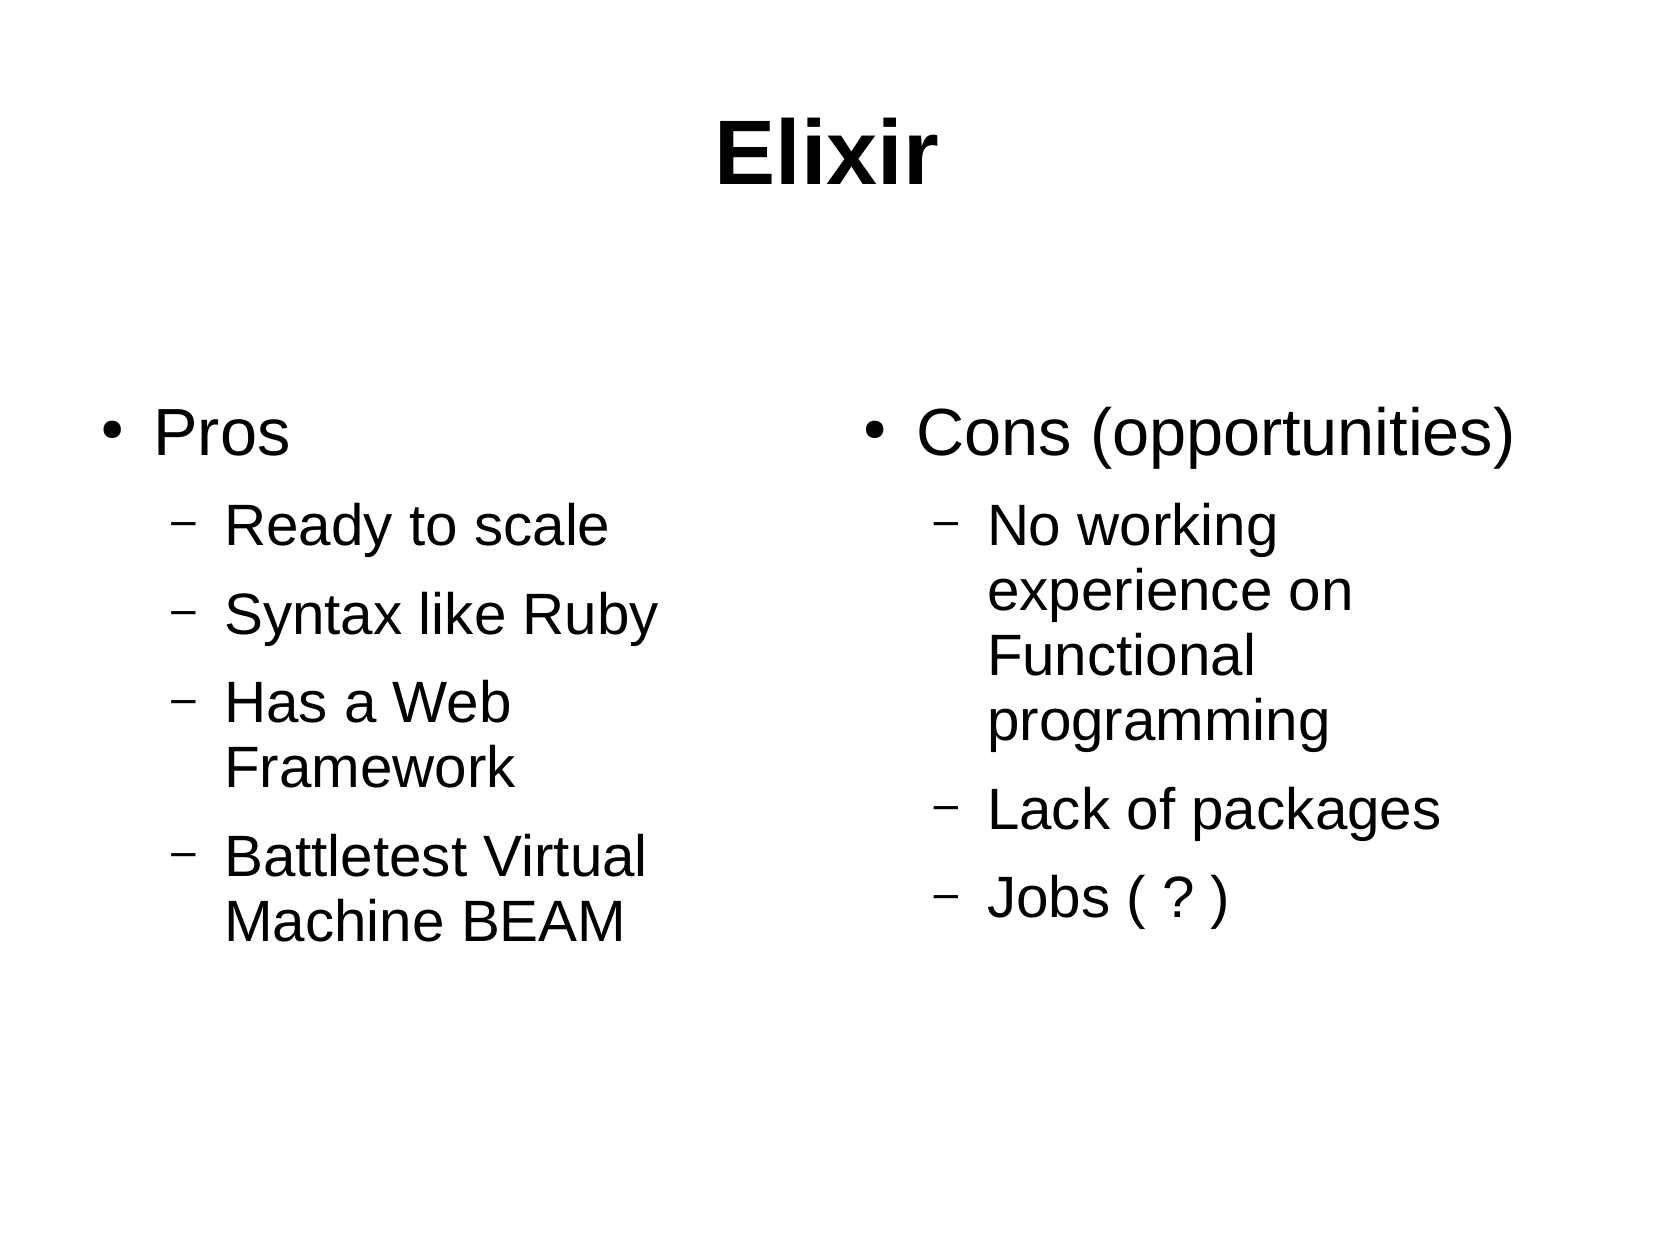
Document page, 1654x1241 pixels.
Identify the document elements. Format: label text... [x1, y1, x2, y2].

title Elixir [82, 49, 1571, 257]
list Cons (opportunities) No working experience on Functional programming Lack of packages Jobs ( ? ) [845, 290, 1572, 1010]
list Pros Ready to scale Syntax like Ruby Has a Web Framework Battletest Virtual Machine BEAM [82, 290, 809, 1010]
